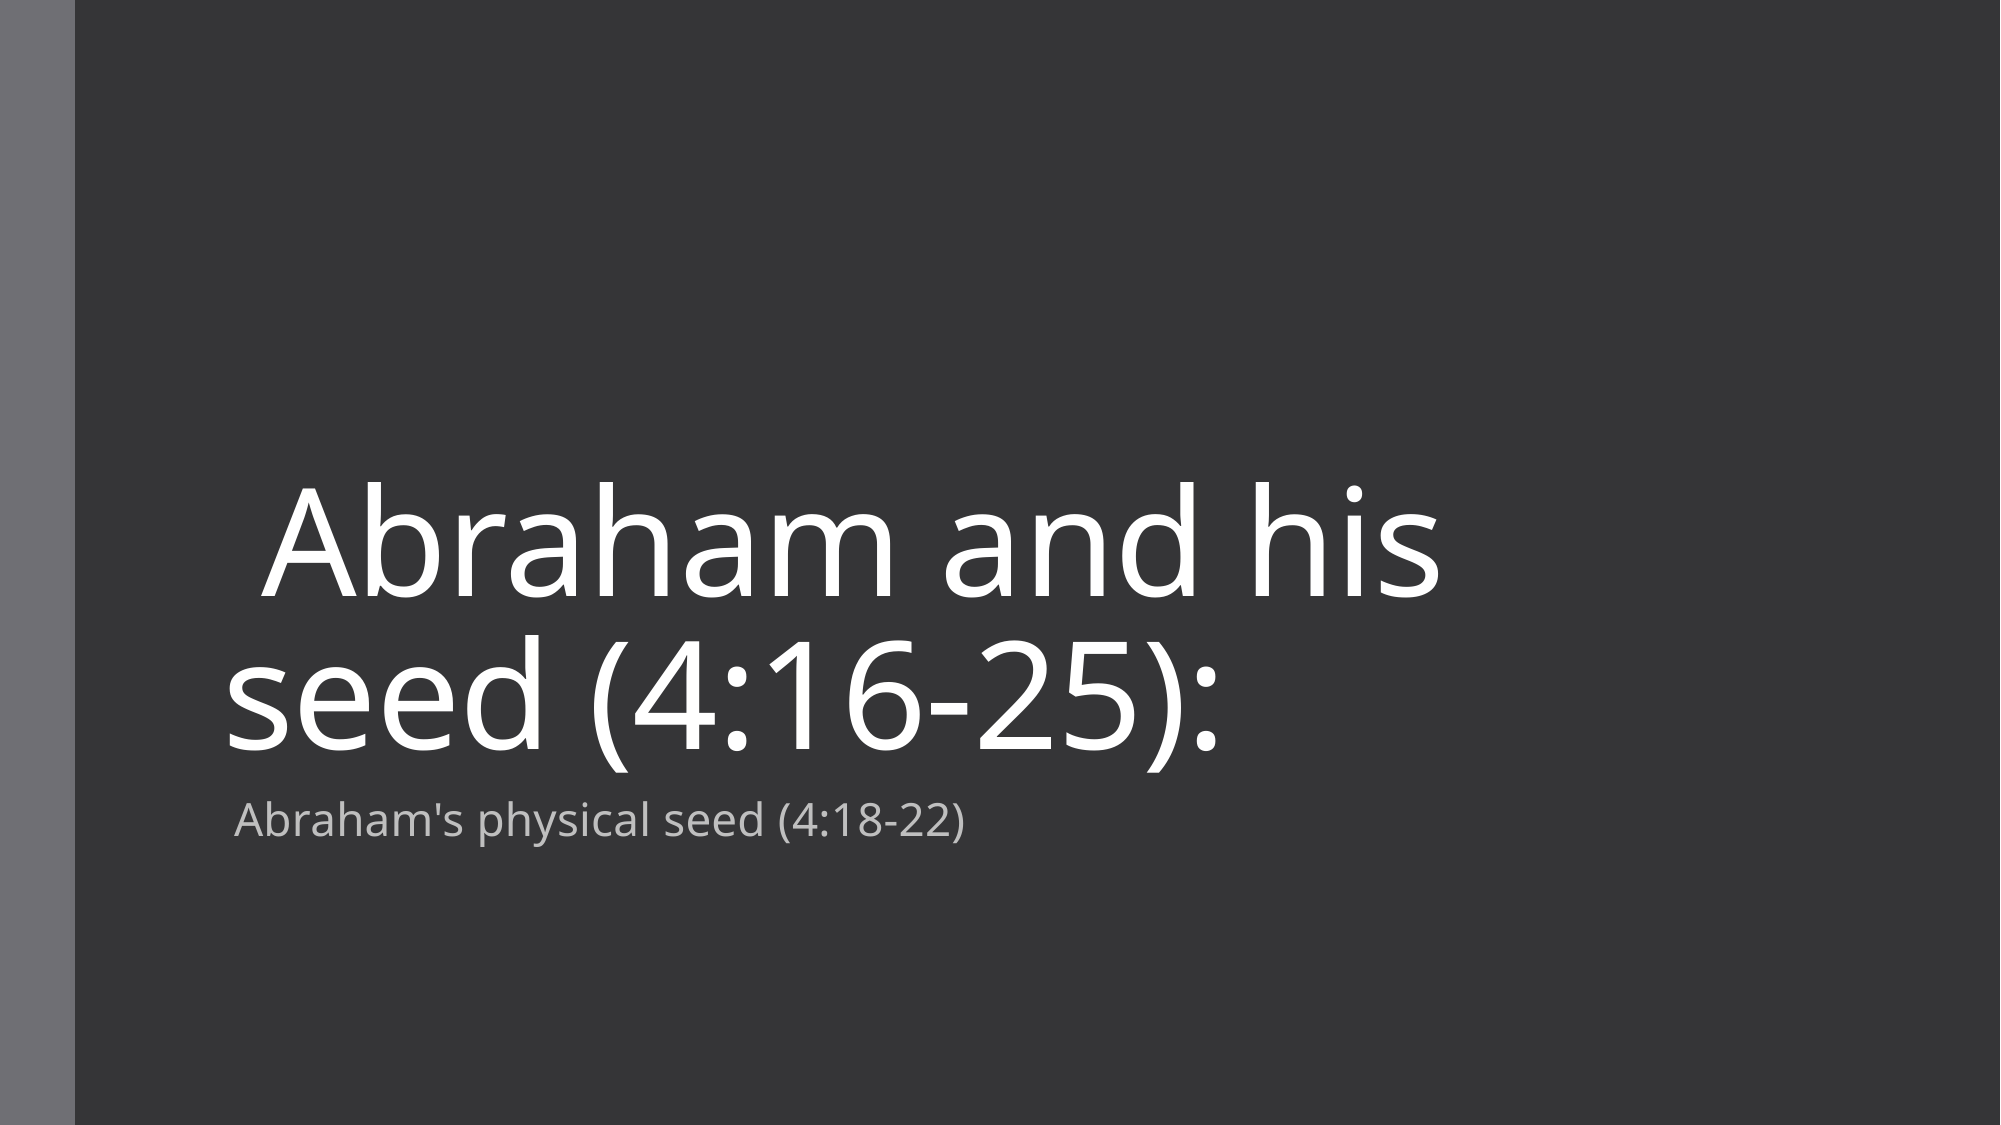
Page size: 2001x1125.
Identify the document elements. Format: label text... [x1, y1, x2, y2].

title Abraham and his seed (4:16-25): [206, 124, 1752, 787]
subtitle Abraham's physical seed (4:18-22) [206, 787, 1752, 1066]
